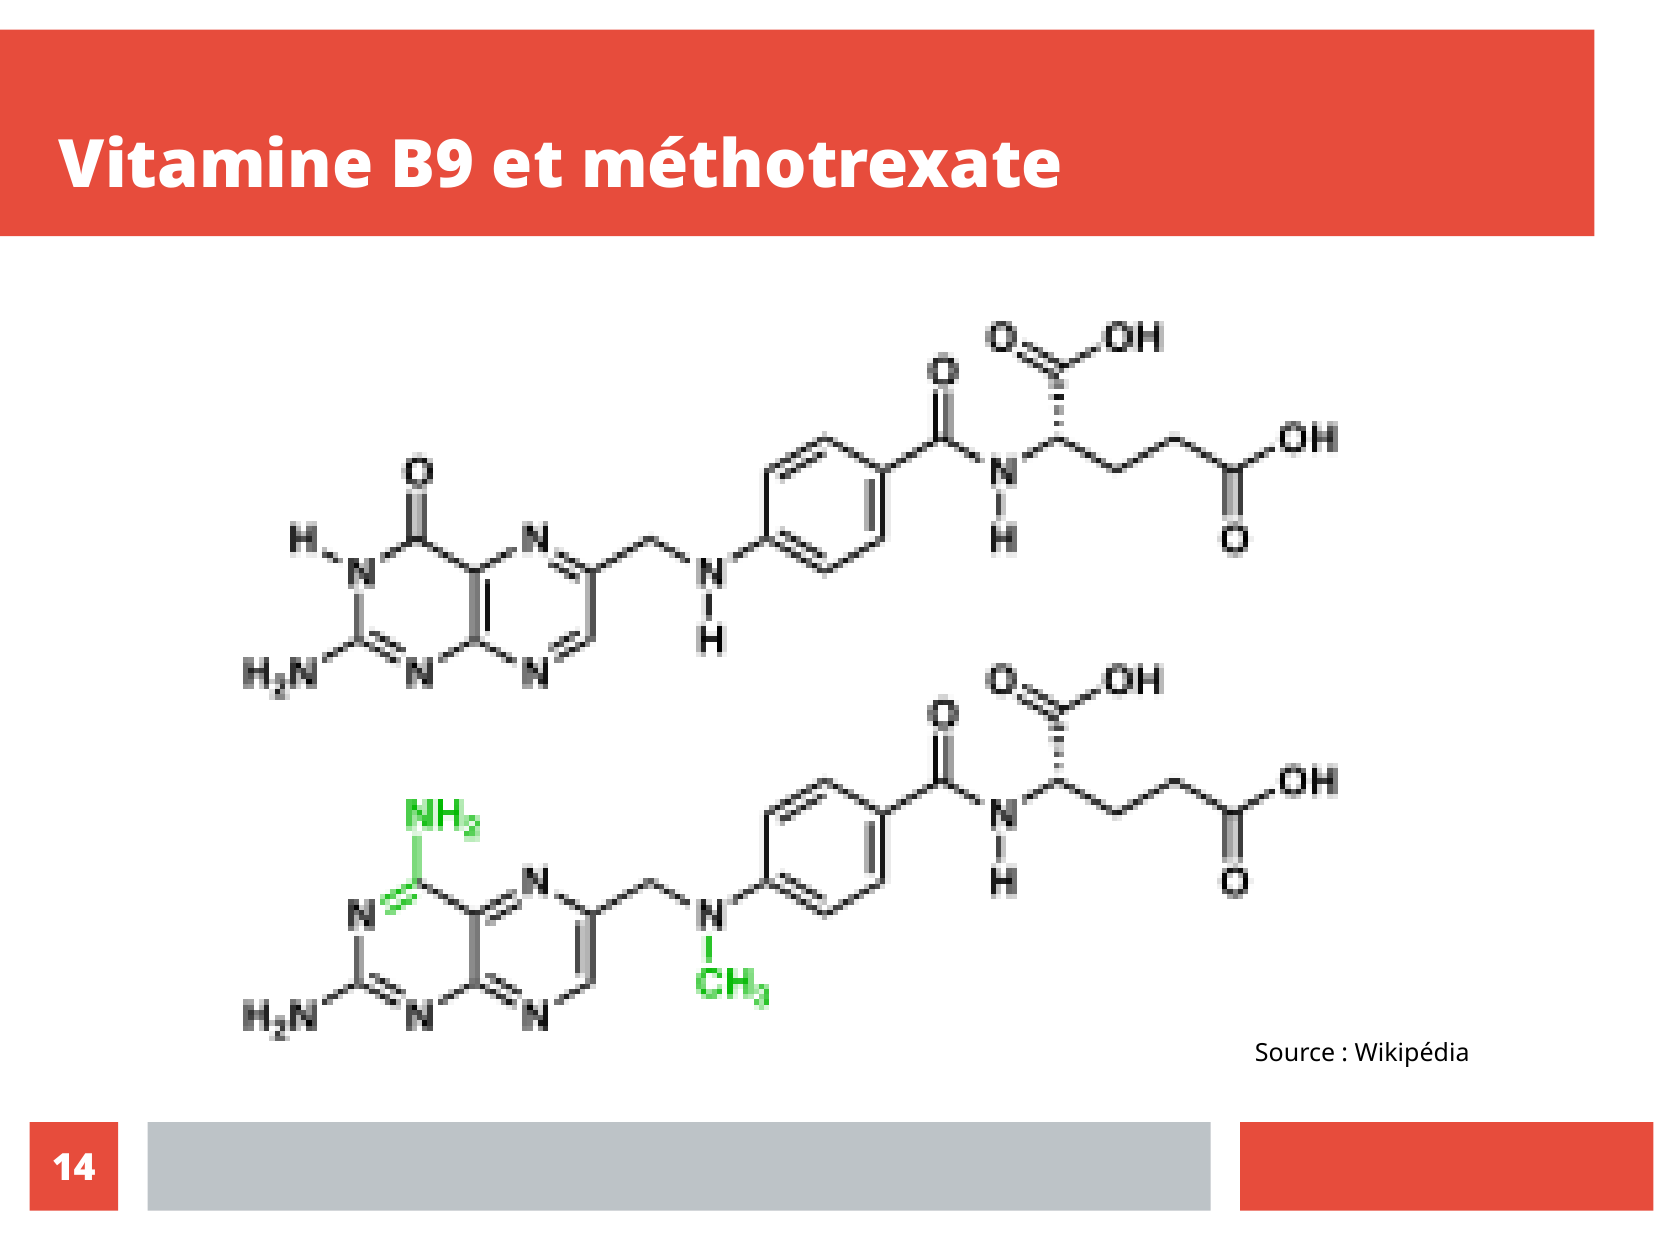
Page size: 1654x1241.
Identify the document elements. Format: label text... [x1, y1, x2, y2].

text_box Source : Wikipédia [1240, 1027, 1571, 1072]
picture [212, 295, 1370, 1063]
title Vitamine B9 et méthotrexate [59, 59, 1595, 207]
